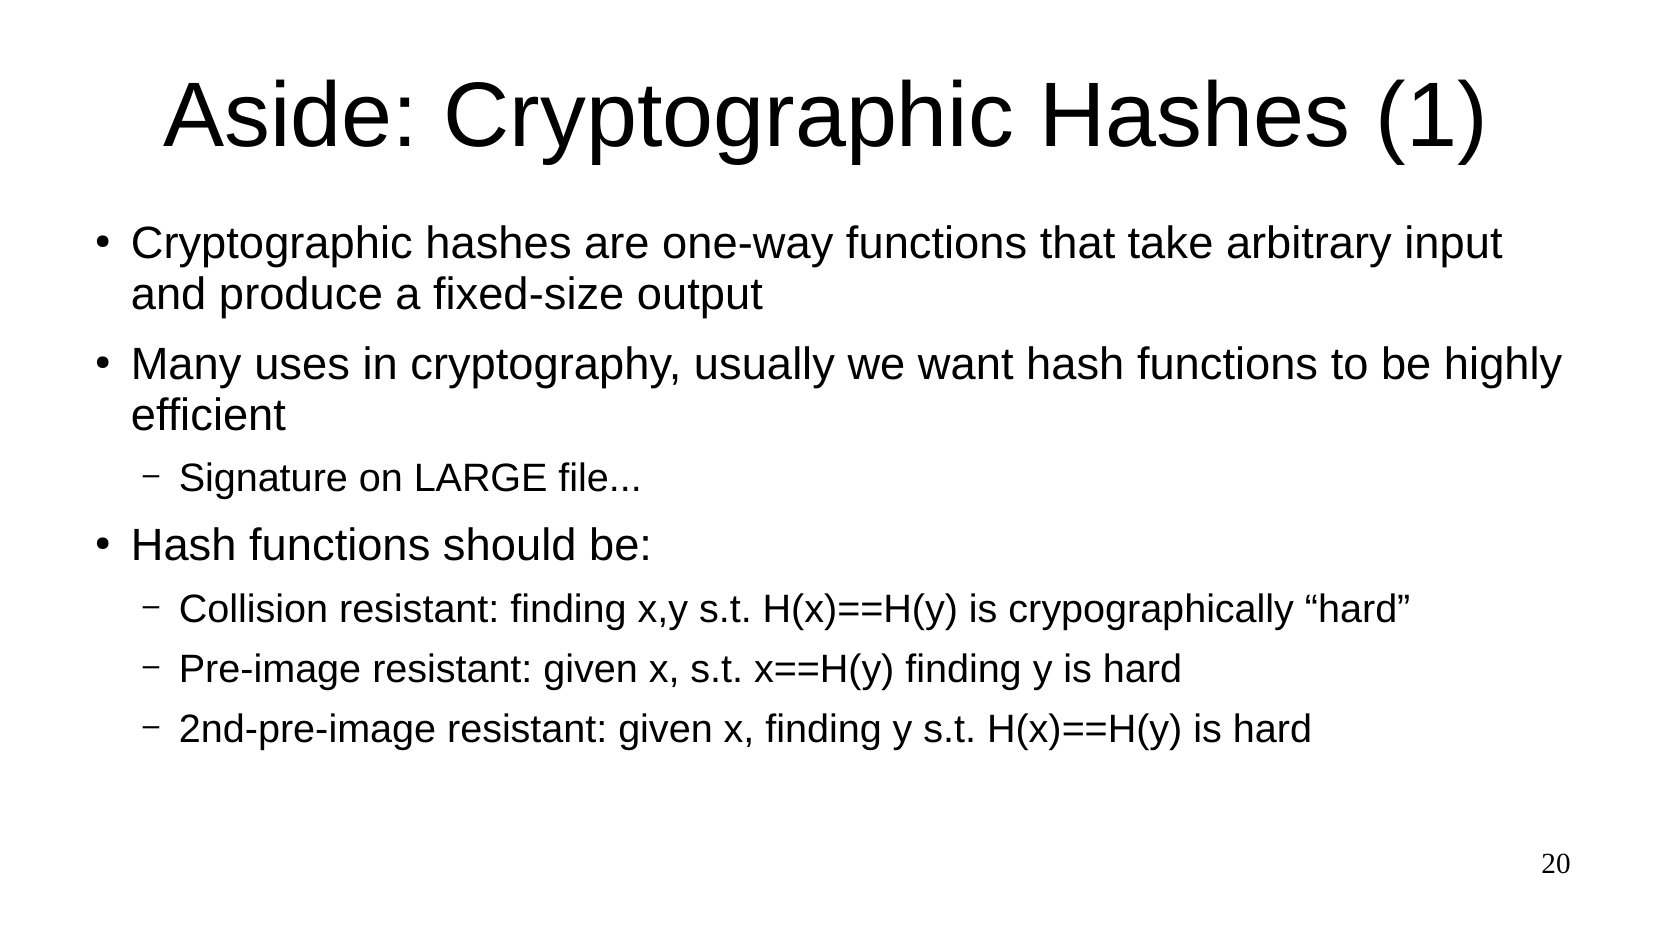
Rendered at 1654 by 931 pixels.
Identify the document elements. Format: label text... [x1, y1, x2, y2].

title Aside: Cryptographic Hashes (1) [82, 37, 1571, 193]
list Cryptographic hashes are one-way functions that take arbitrary input and produce a fixed-size output Many uses in cryptography, usually we want hash functions to be highly efficient Signature on LARGE file... Hash functions should be: Collision resistant: finding x,y s.t. H(x)==H(y) is crypographically “hard” Pre-image resistant: given x, s.t. x==H(y) finding y is hard 2nd-pre-image resistant: given x, finding y s.t. H(x)==H(y) is hard [82, 217, 1571, 758]
